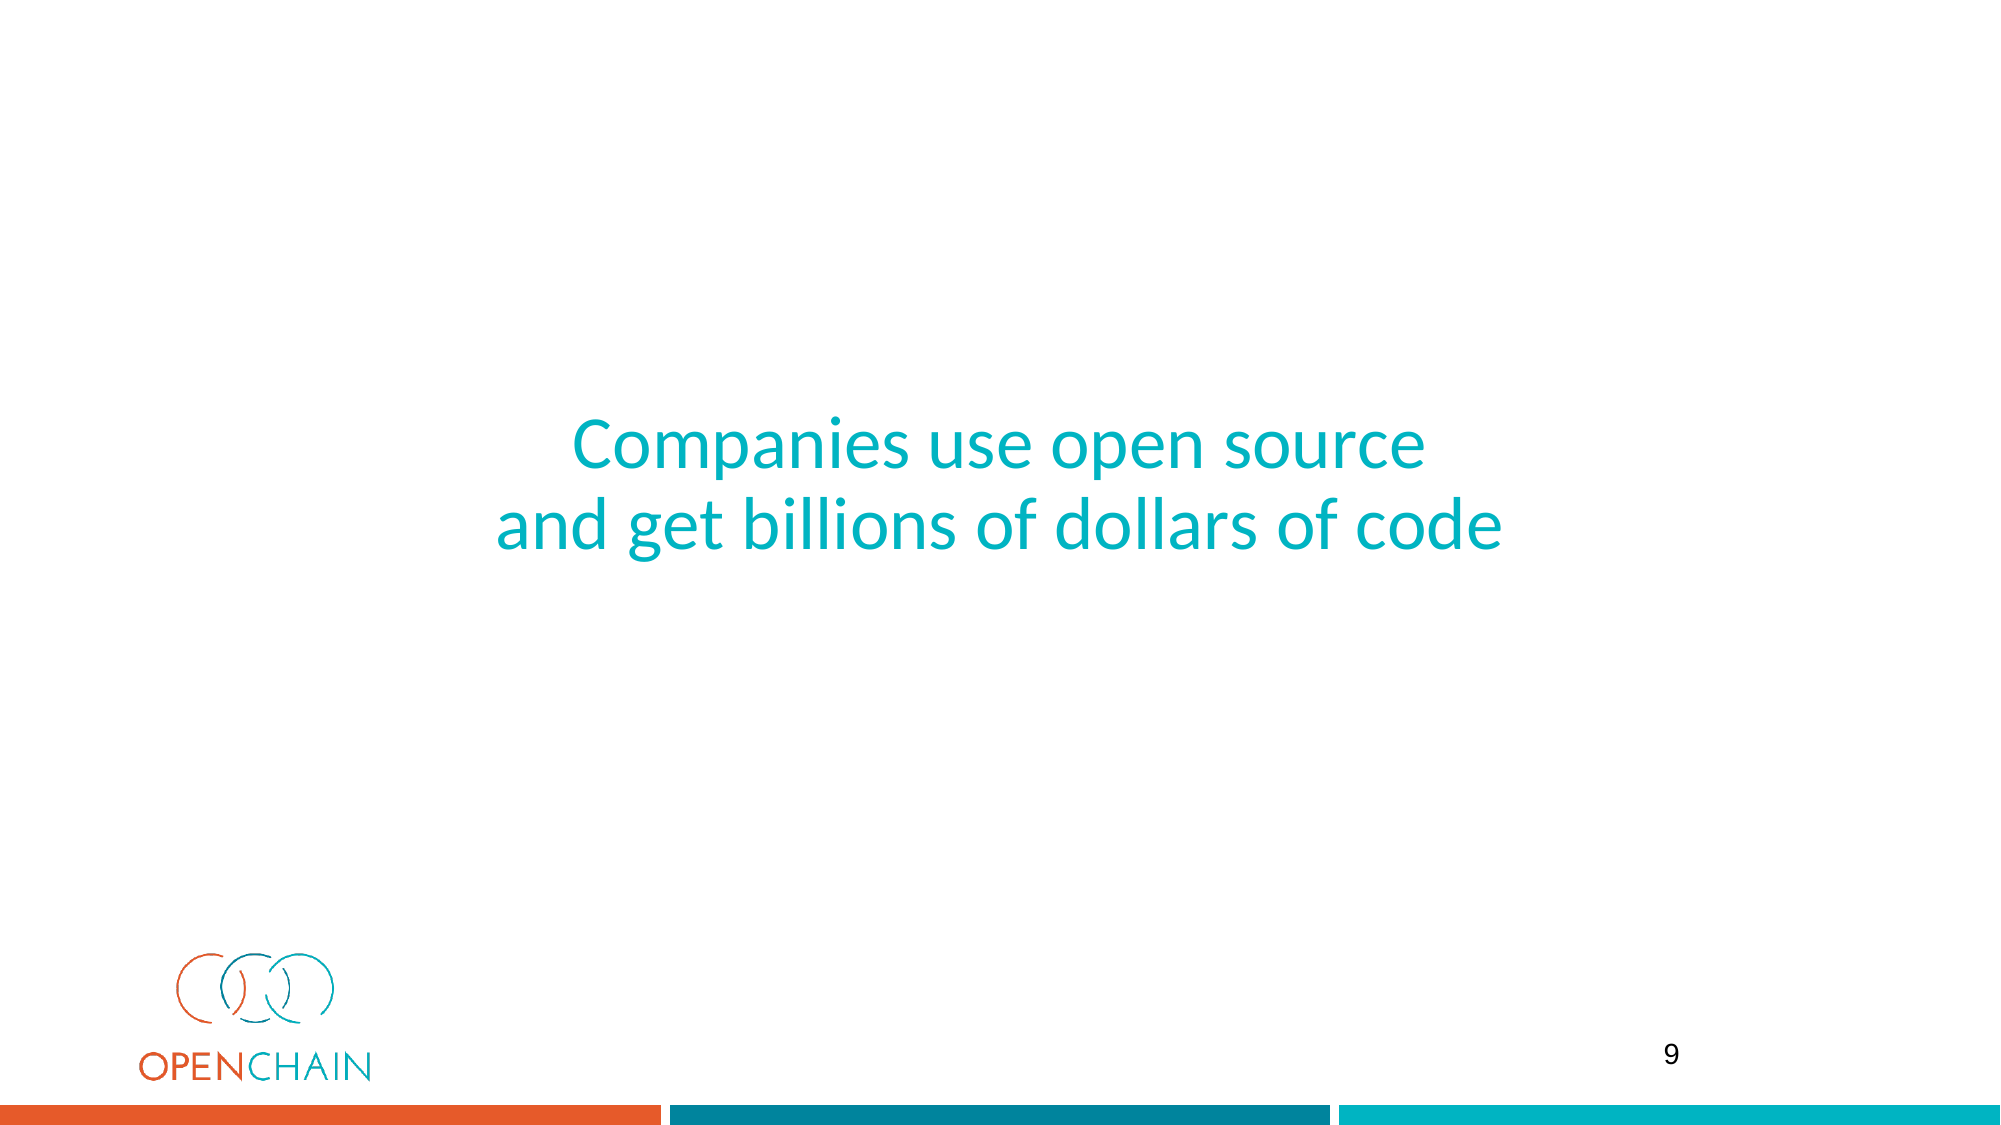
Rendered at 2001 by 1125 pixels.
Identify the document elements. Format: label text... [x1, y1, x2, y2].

text_box 9 [1648, 1022, 1863, 1083]
title Companies use open source and get billions of dollars of code [137, 376, 1863, 594]
